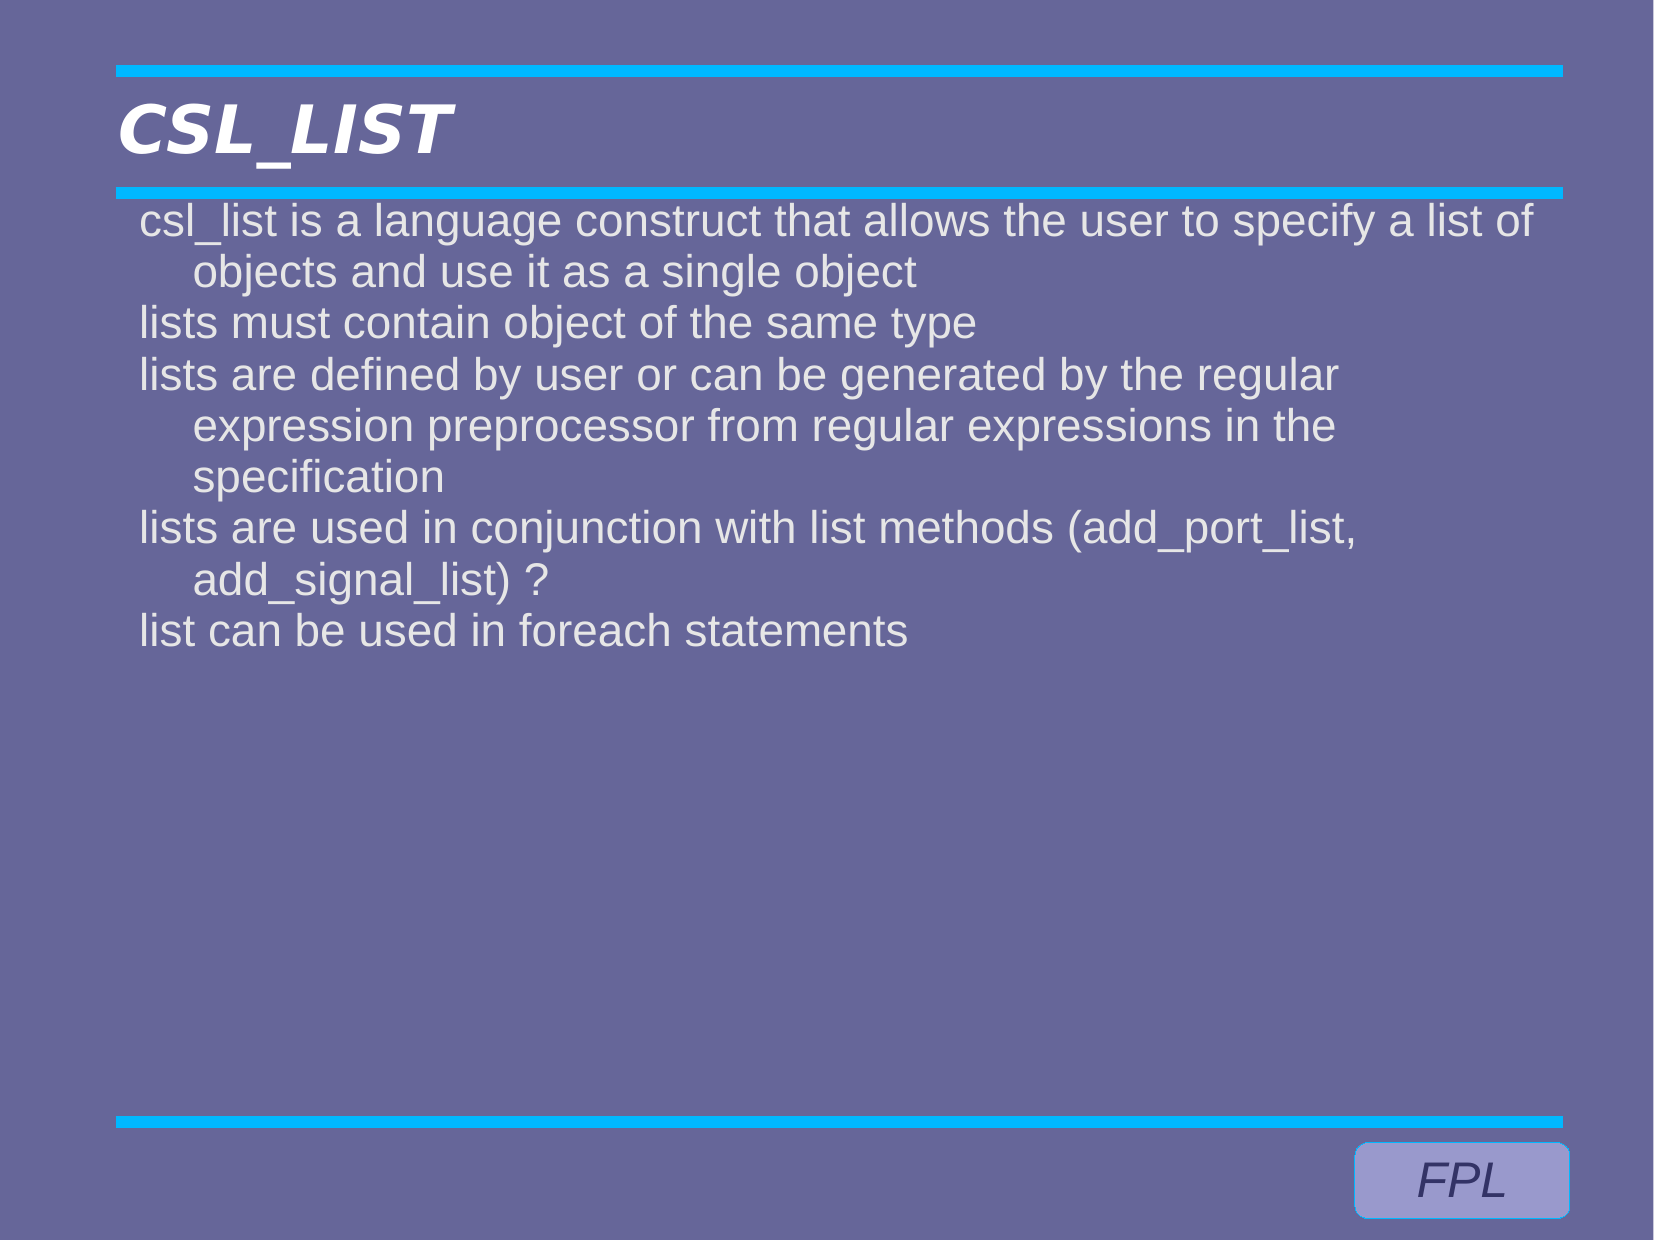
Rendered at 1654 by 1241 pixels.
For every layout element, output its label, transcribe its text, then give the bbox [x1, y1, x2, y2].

list csl_list is a language construct that allows the user to specify a list of objects and use it as a single object lists must contain object of the same type lists are defined by user or can be generated by the regular expression preprocessor from regular expressions in the specification lists are used in conjunction with list methods (add_port_list, add_signal_list) ? list can be used in foreach statements [121, 194, 1561, 1107]
title CSL_LIST [118, 41, 1531, 219]
